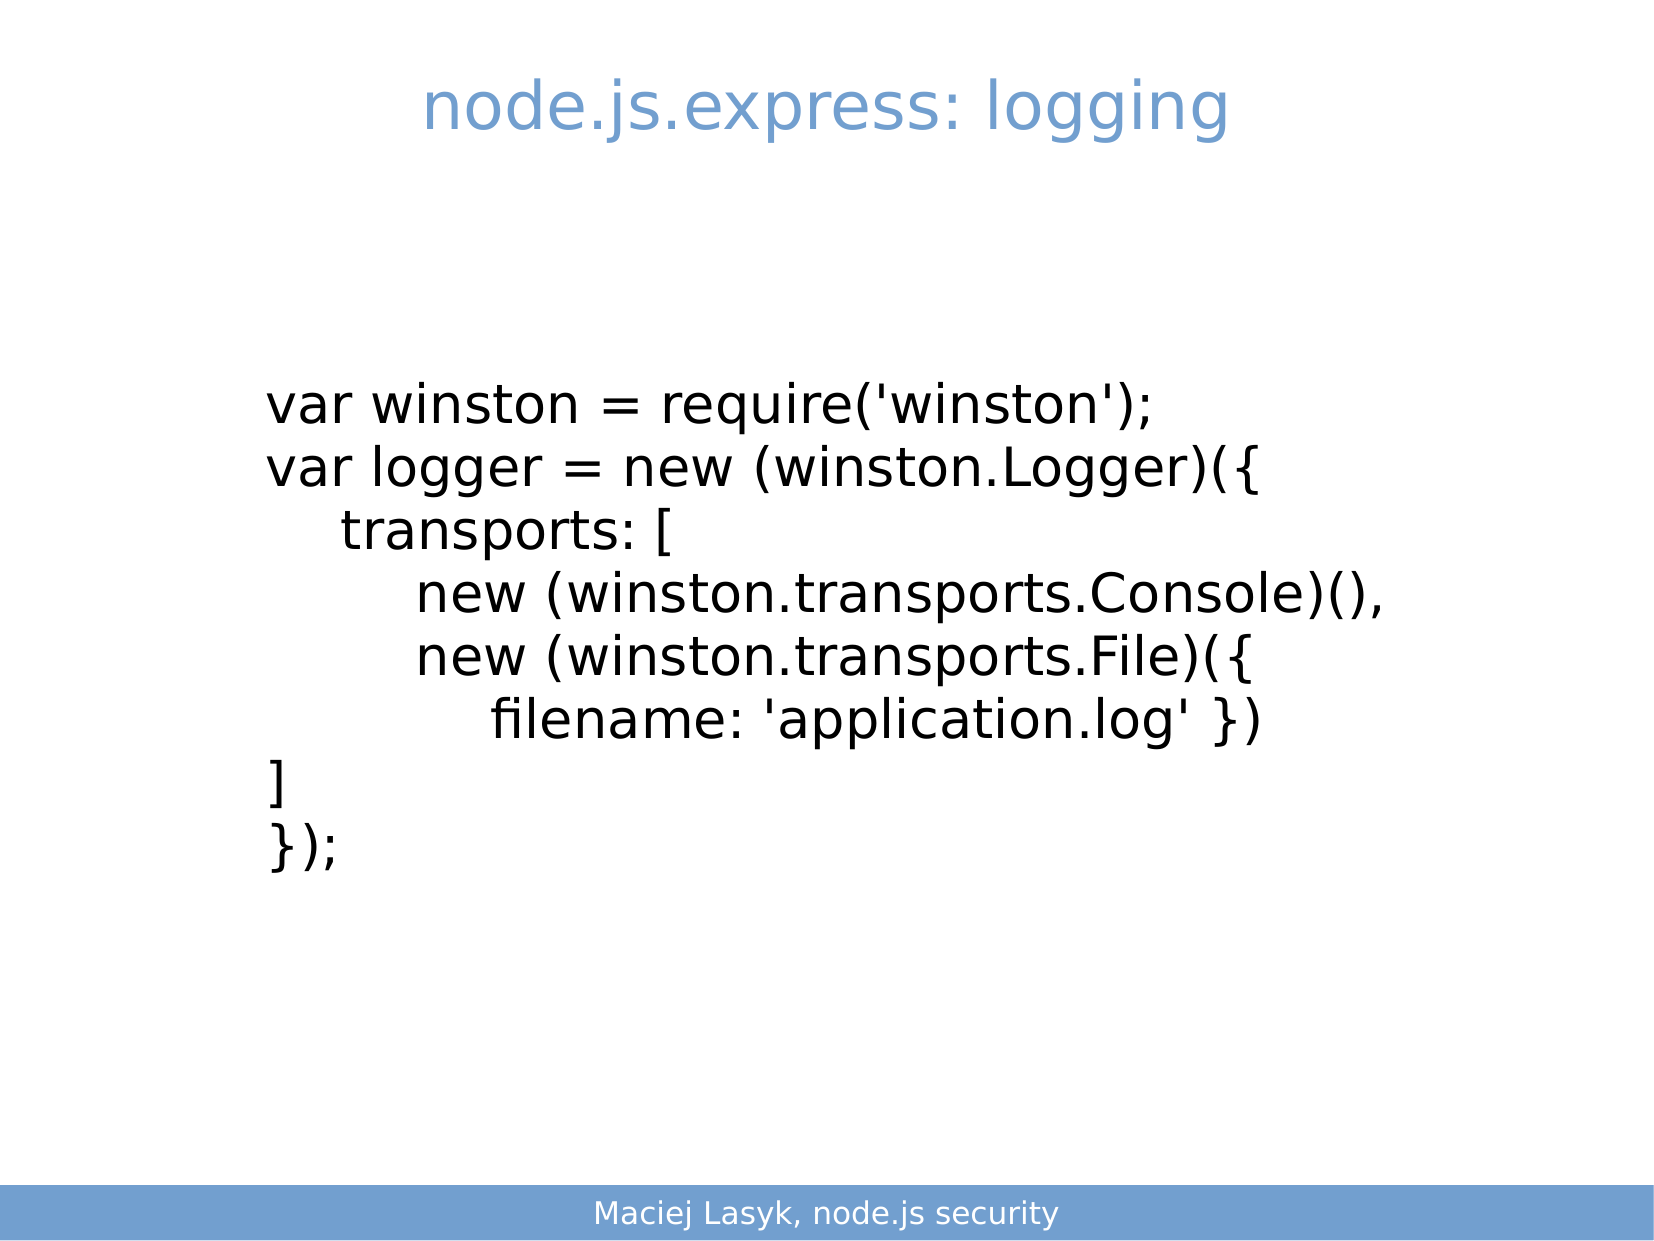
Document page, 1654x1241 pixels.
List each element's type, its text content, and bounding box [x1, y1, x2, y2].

text_box node.js.express: logging [406, 60, 1247, 153]
text_box [0, 1185, 1654, 1241]
text_box var winston = require('winston'); var logger = new (winston.Logger)({ transports: [ new (winston.transports.Console)(), new (winston.transports.File)({ filename: 'application.log' }) ] }); [250, 366, 1403, 886]
text_box Maciej Lasyk, node.js security [578, 1188, 1076, 1240]
